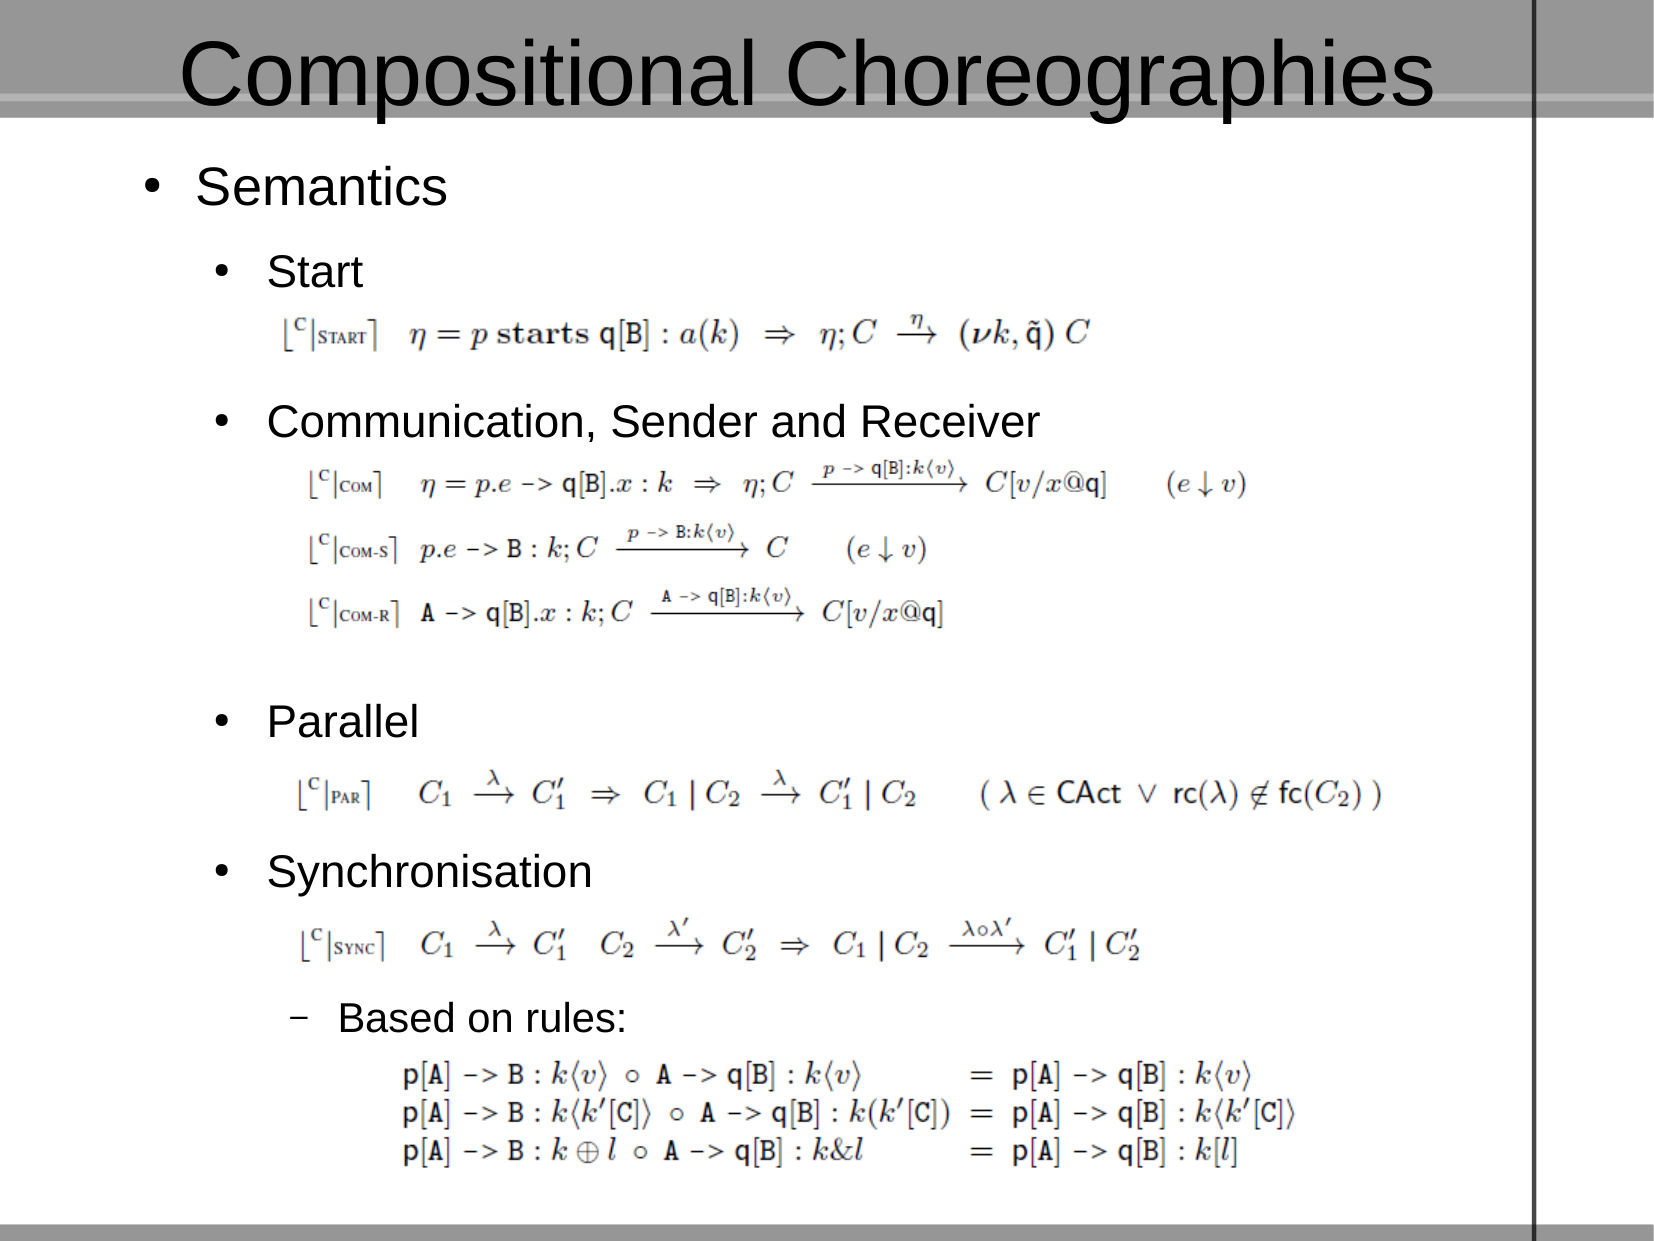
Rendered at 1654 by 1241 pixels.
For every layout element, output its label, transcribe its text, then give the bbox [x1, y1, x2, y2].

picture [0, 0, 1654, 1241]
picture [295, 767, 1388, 826]
picture [283, 313, 1093, 355]
picture [295, 442, 1254, 638]
picture [399, 1052, 1300, 1178]
picture [295, 915, 1152, 971]
list Semantics Start Communication, Sender and Receiver Parallel Synchronisation Based on rules: [124, 156, 1506, 1211]
title Compositional Choreographies [76, 0, 1565, 178]
